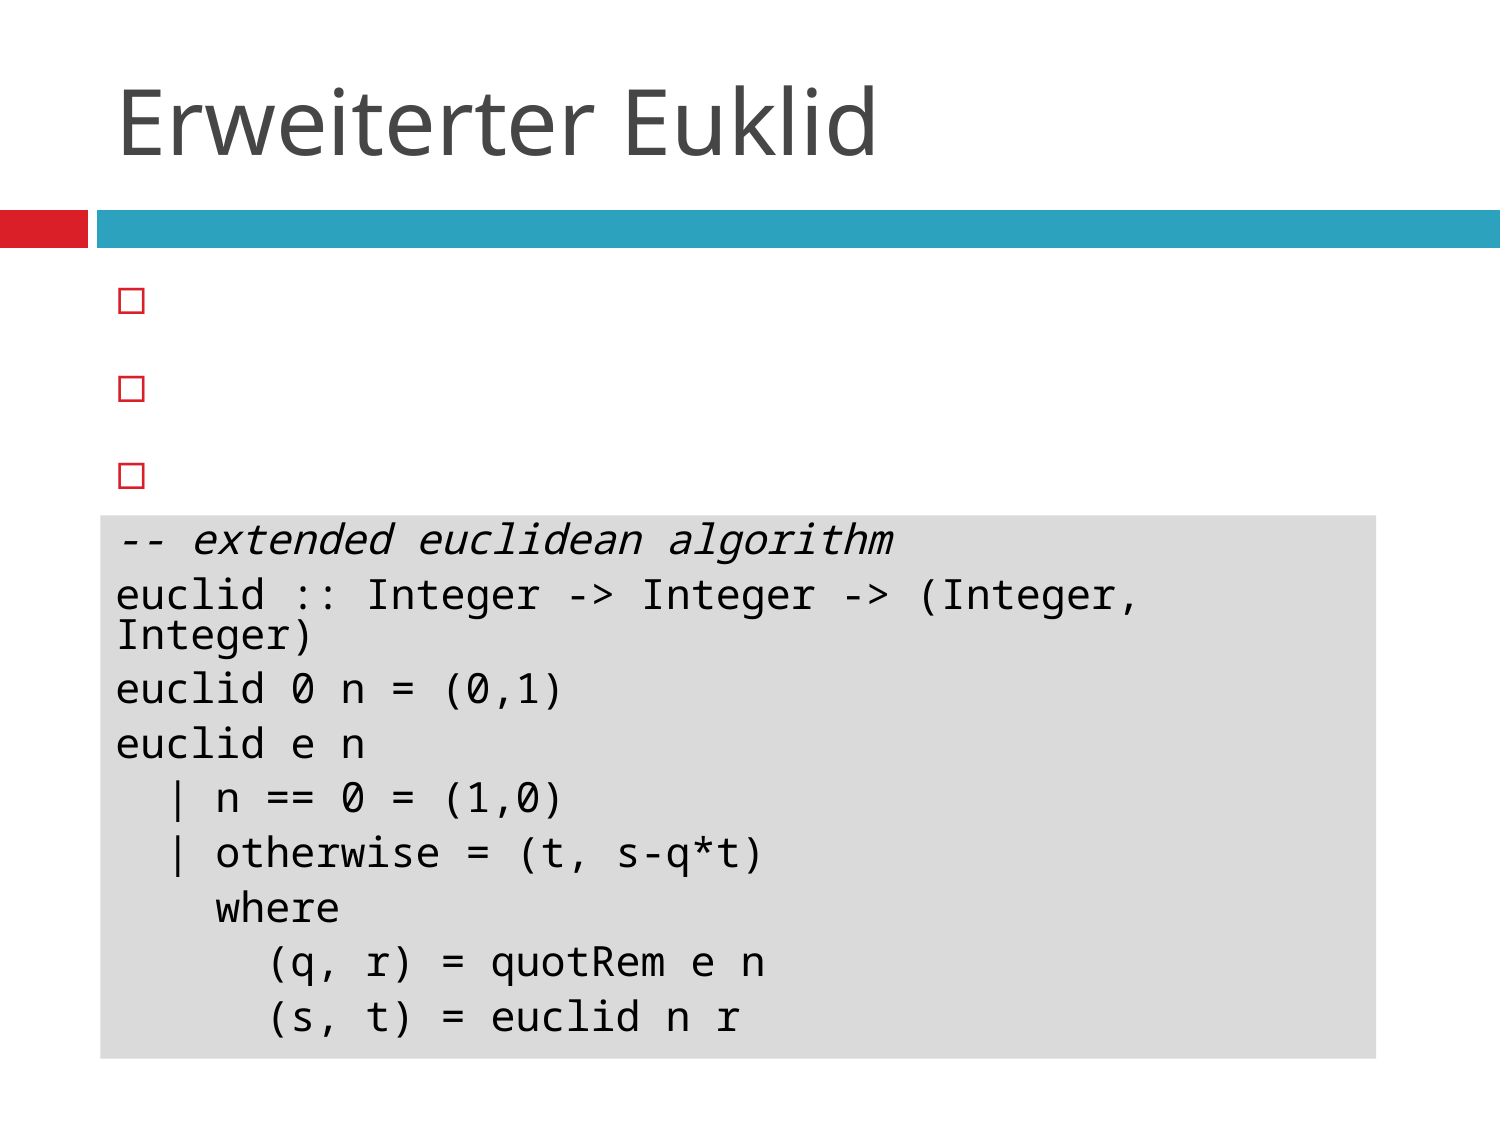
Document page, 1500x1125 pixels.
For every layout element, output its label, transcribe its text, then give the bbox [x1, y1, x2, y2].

title Erweiterter Euklid [100, 37, 1438, 201]
text_box -- extended euclidean algorithm euclid :: Integer -> Integer -> (Integer, Integer) euclid 0 n = (0,1) euclid e n | n == 0 = (1,0) | otherwise = (t, s-q*t) where (q, r) = quotRem e n (s, t) = euclid n r [100, 515, 1377, 1059]
list [100, 262, 1438, 492]
